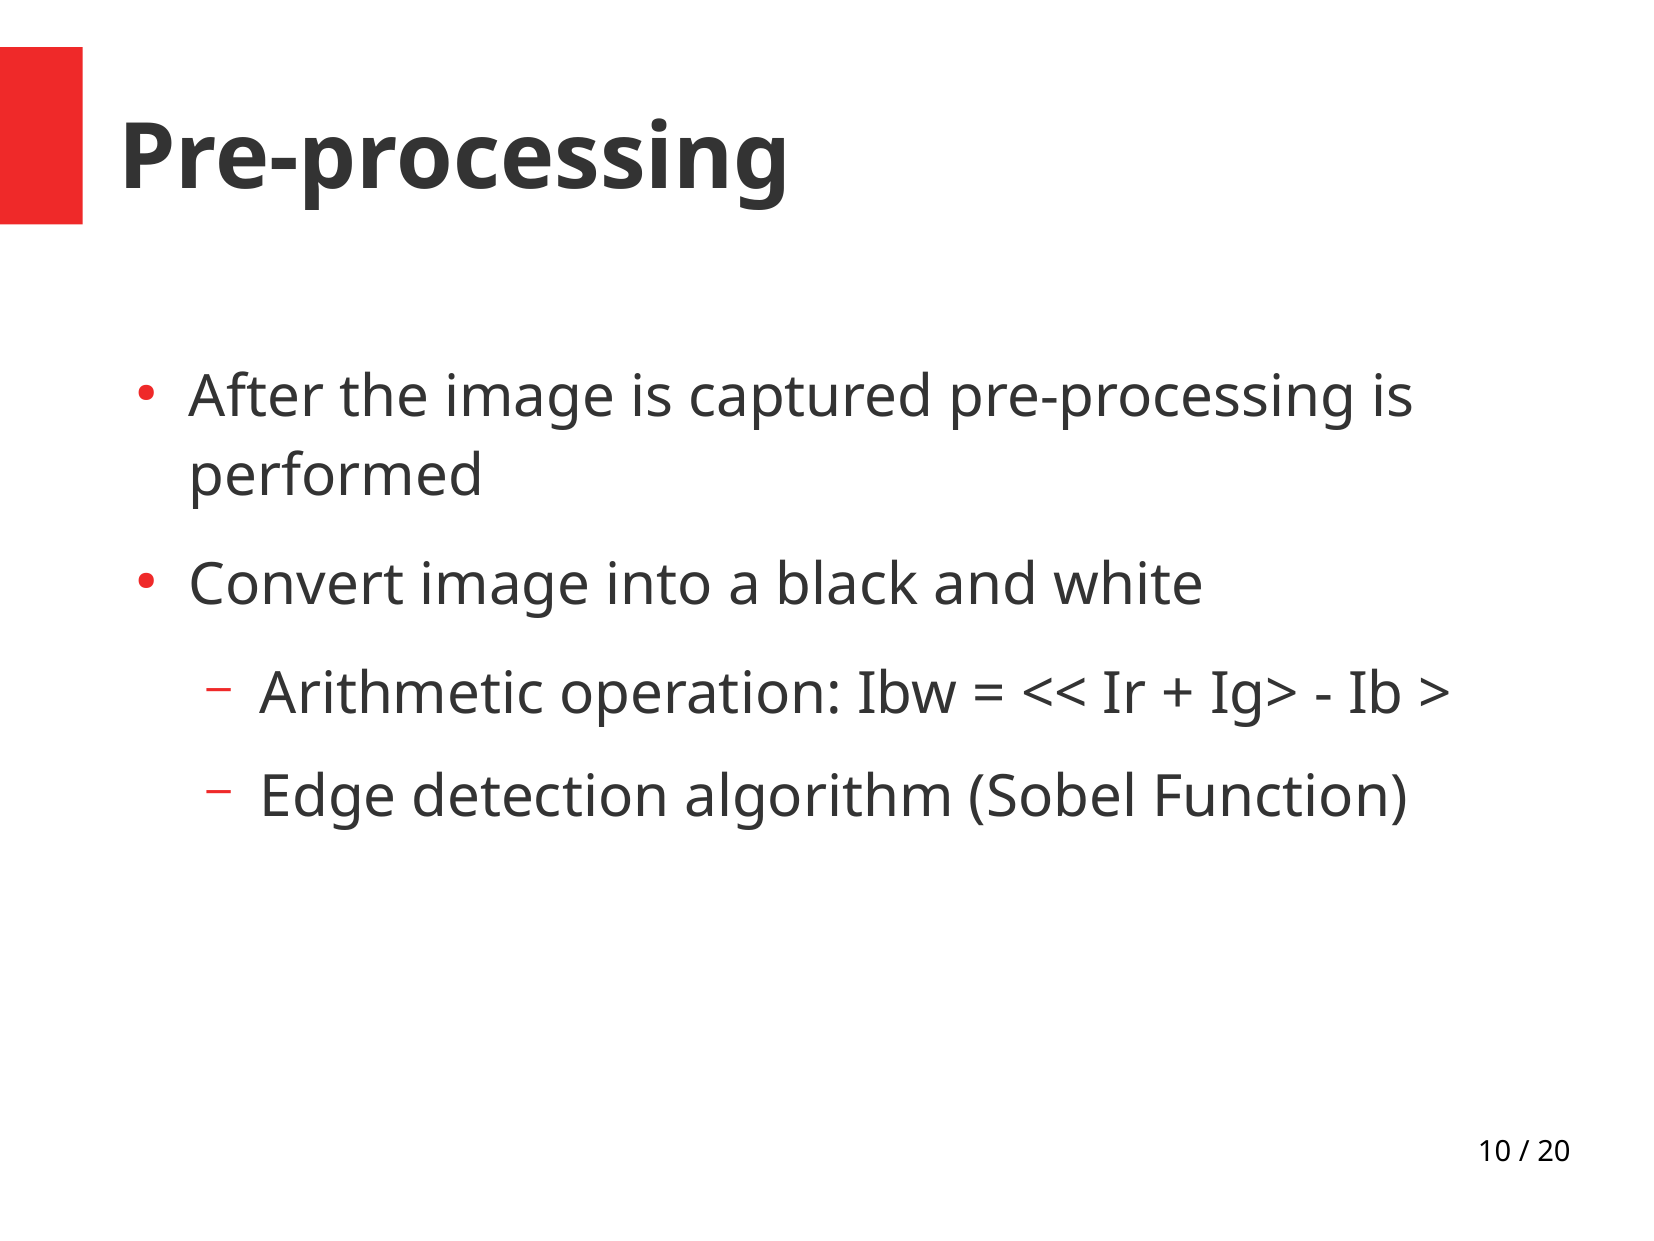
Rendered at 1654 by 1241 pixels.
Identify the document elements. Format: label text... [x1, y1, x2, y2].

list After the image is captured pre-processing is performed Convert image into a black and white Arithmetic operation: Ibw = << Ir + Ig> - Ib > Edge detection algorithm (Sobel Function) [118, 354, 1536, 1074]
title Pre-processing [118, 49, 1571, 257]
